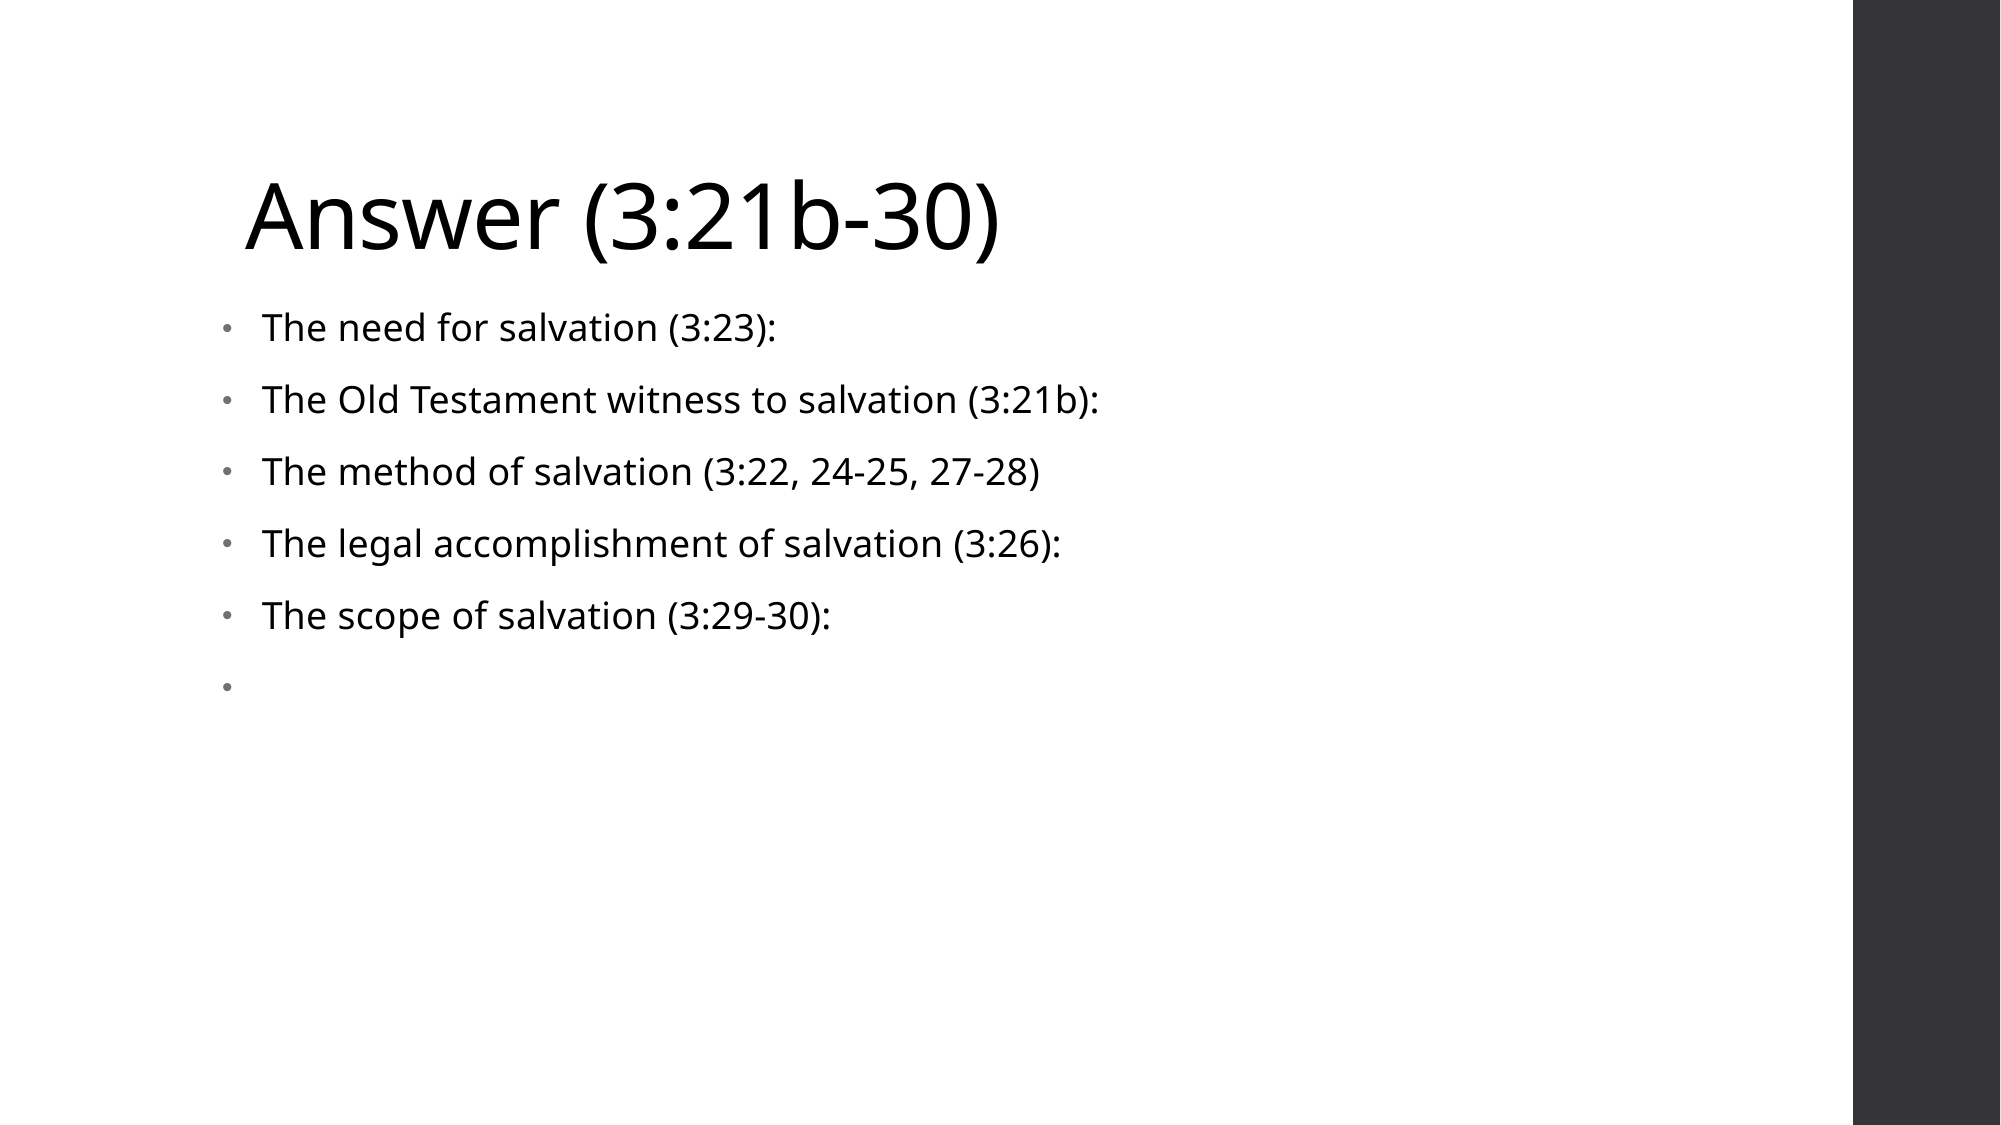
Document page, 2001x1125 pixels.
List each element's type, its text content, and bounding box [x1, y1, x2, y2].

title Answer (3:21b-30) [206, 60, 1797, 278]
list The need for salvation (3:23): The Old Testament witness to salvation (3:21b): The method of salvation (3:22, 24-25, 27-28) The legal accomplishment of salvation (3:26): The scope of salvation (3:29-30): [206, 299, 1617, 1014]
